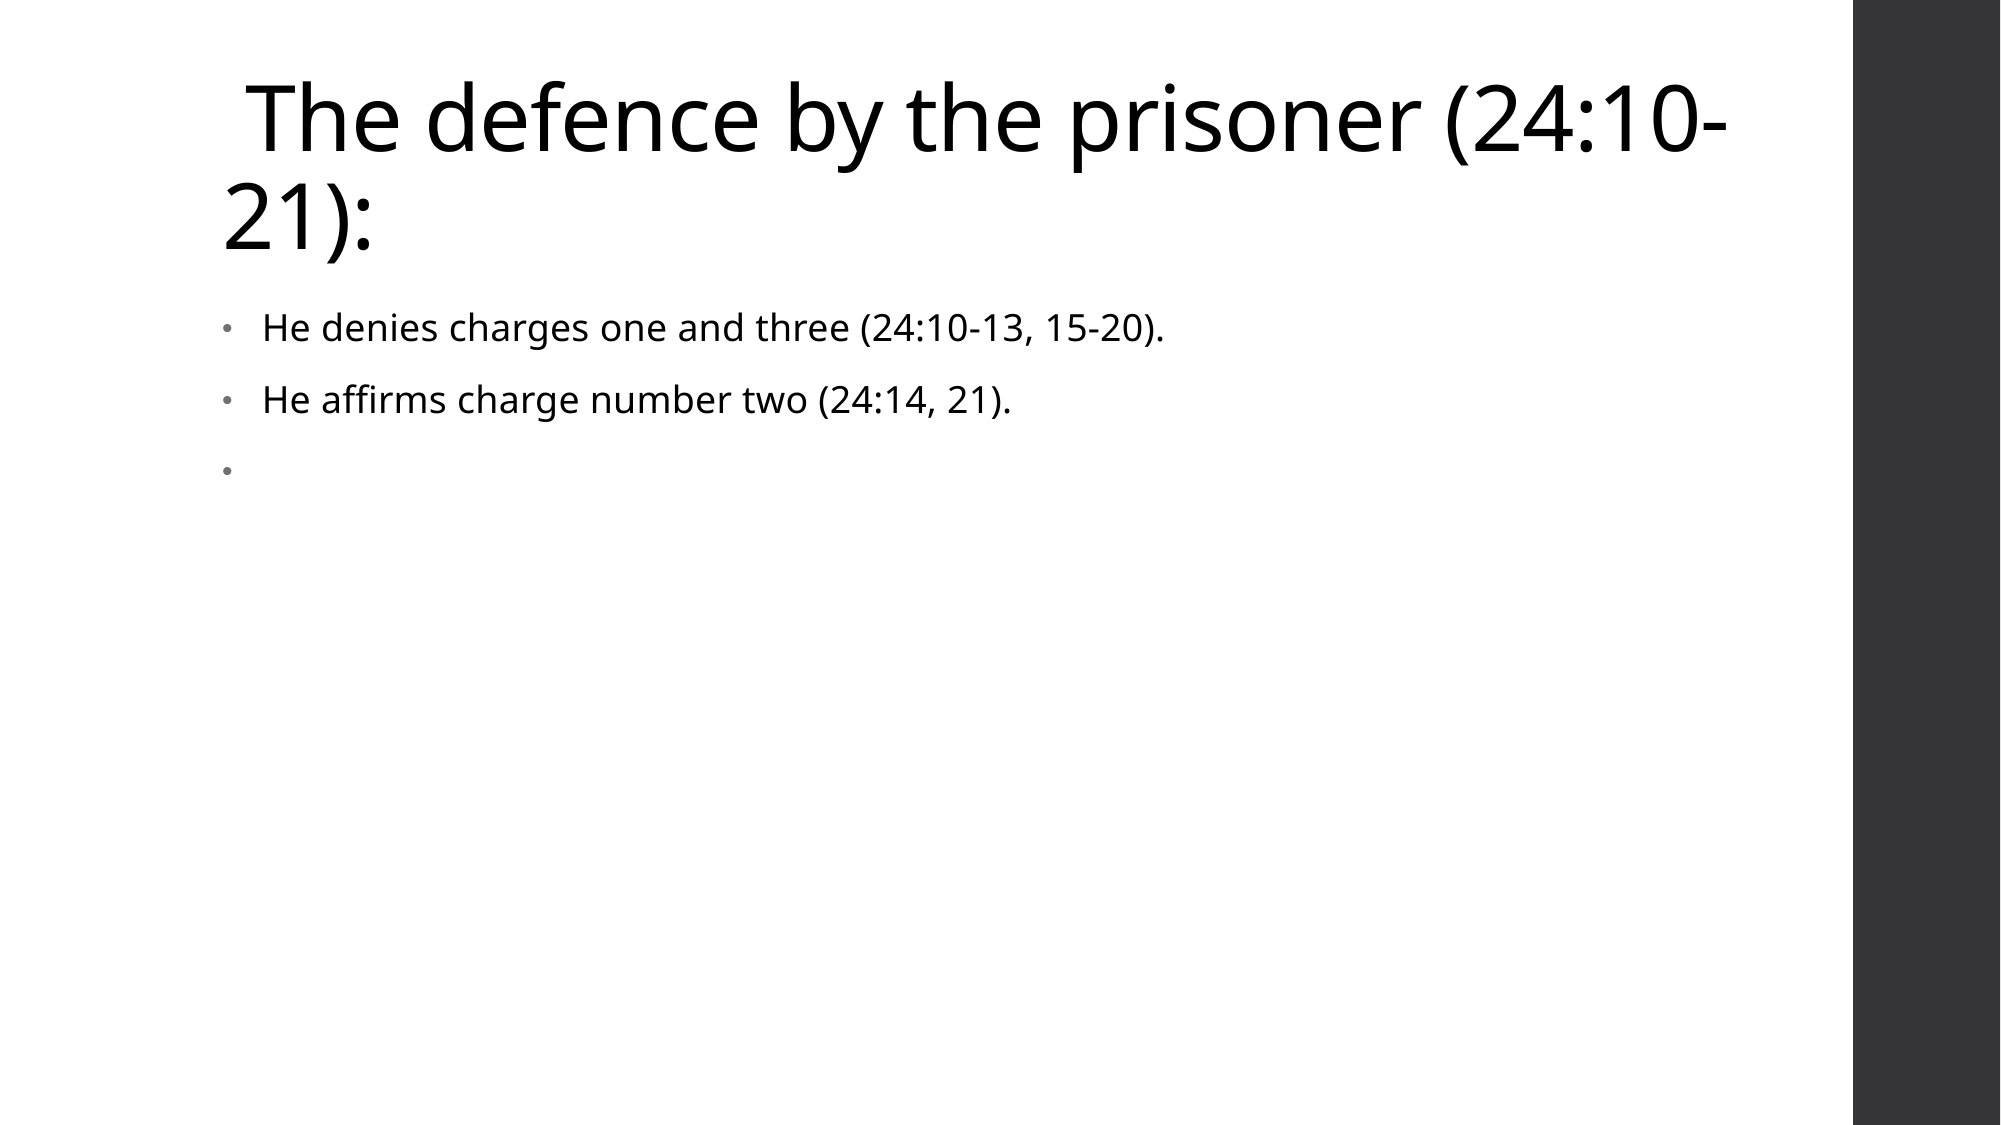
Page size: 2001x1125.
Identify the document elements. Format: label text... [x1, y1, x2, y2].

list He denies charges one and three (24:10-13, 15-20). He affirms charge number two (24:14, 21). [206, 299, 1617, 1014]
title The defence by the prisoner (24:10-21): [206, 60, 1797, 278]
